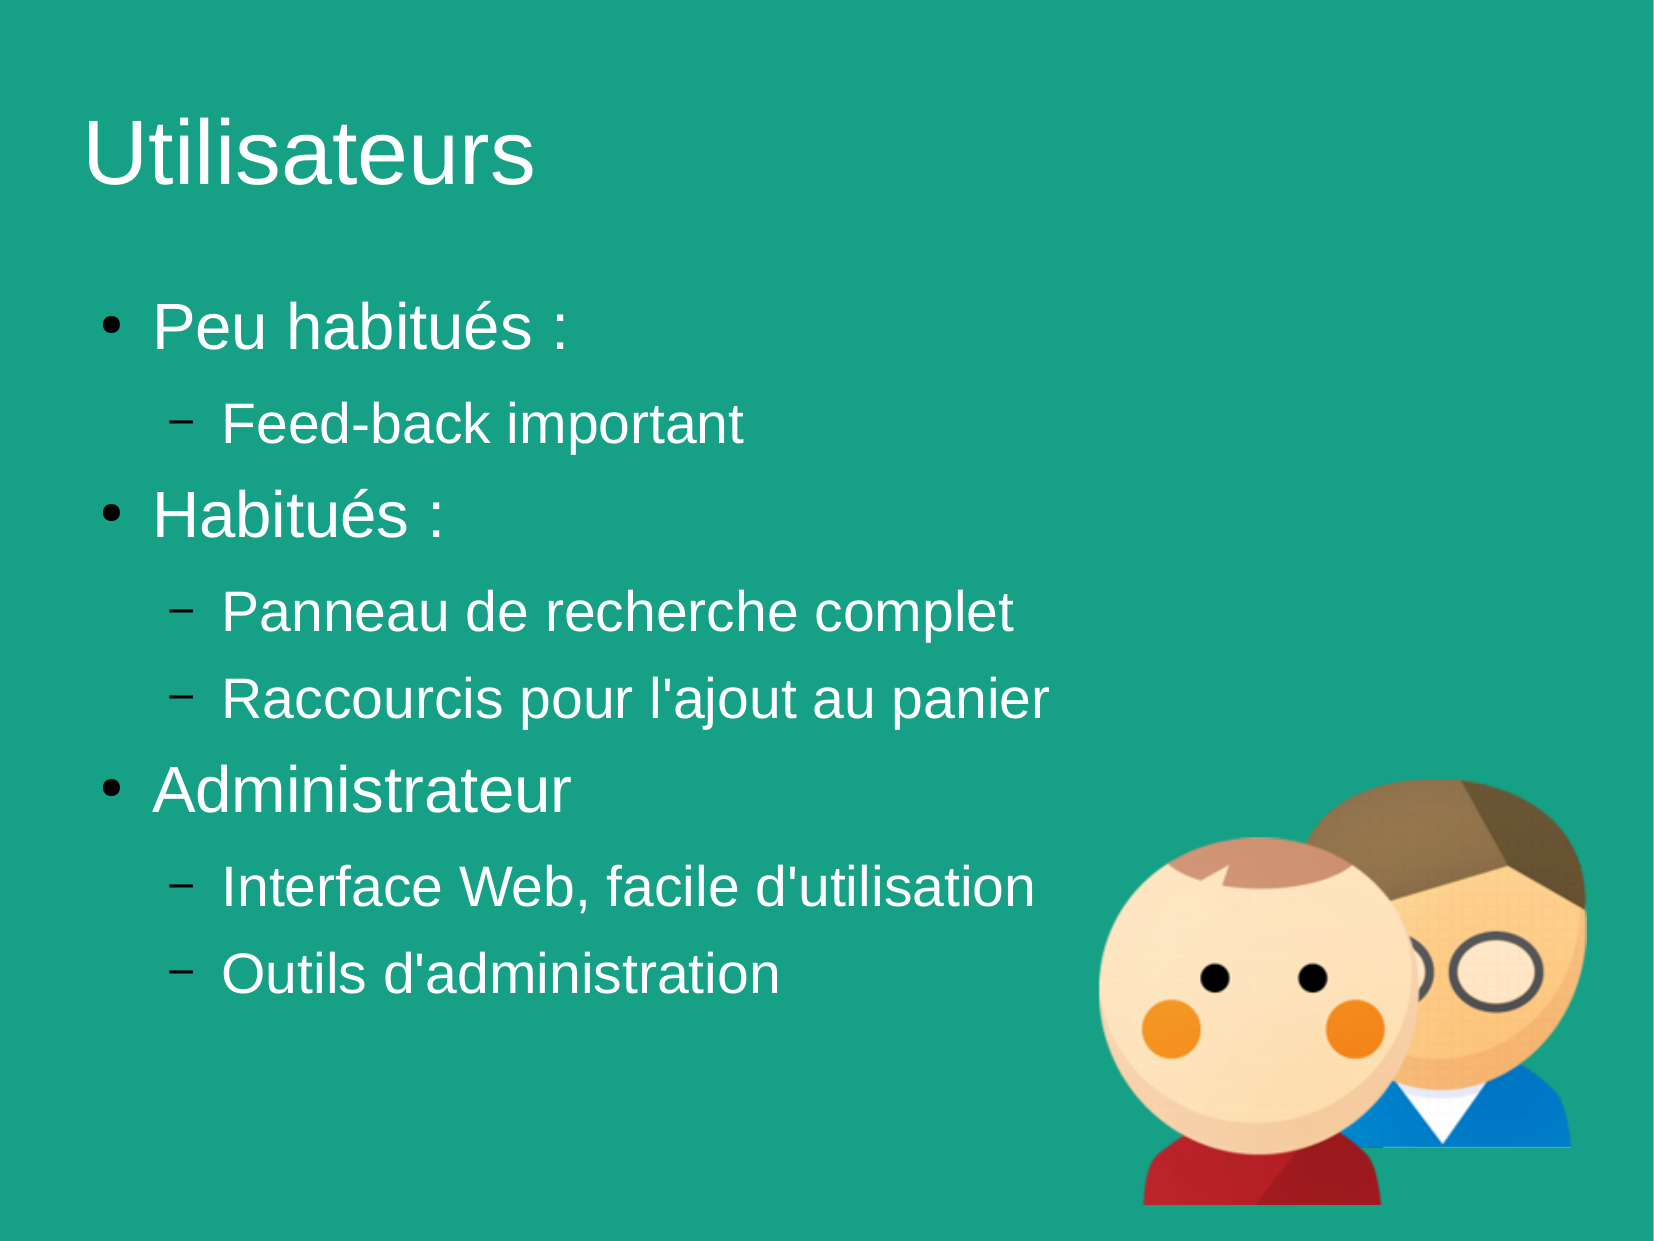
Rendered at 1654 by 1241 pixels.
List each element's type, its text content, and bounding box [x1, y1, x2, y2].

picture [0, 0, 1654, 1241]
list Peu habitués : Feed-back important Habitués : Panneau de recherche complet Raccourcis pour l'ajout au panier Administrateur Interface Web, facile d'utilisation Outils d'administration [82, 290, 1538, 1010]
title Utilisateurs [82, 49, 1571, 257]
